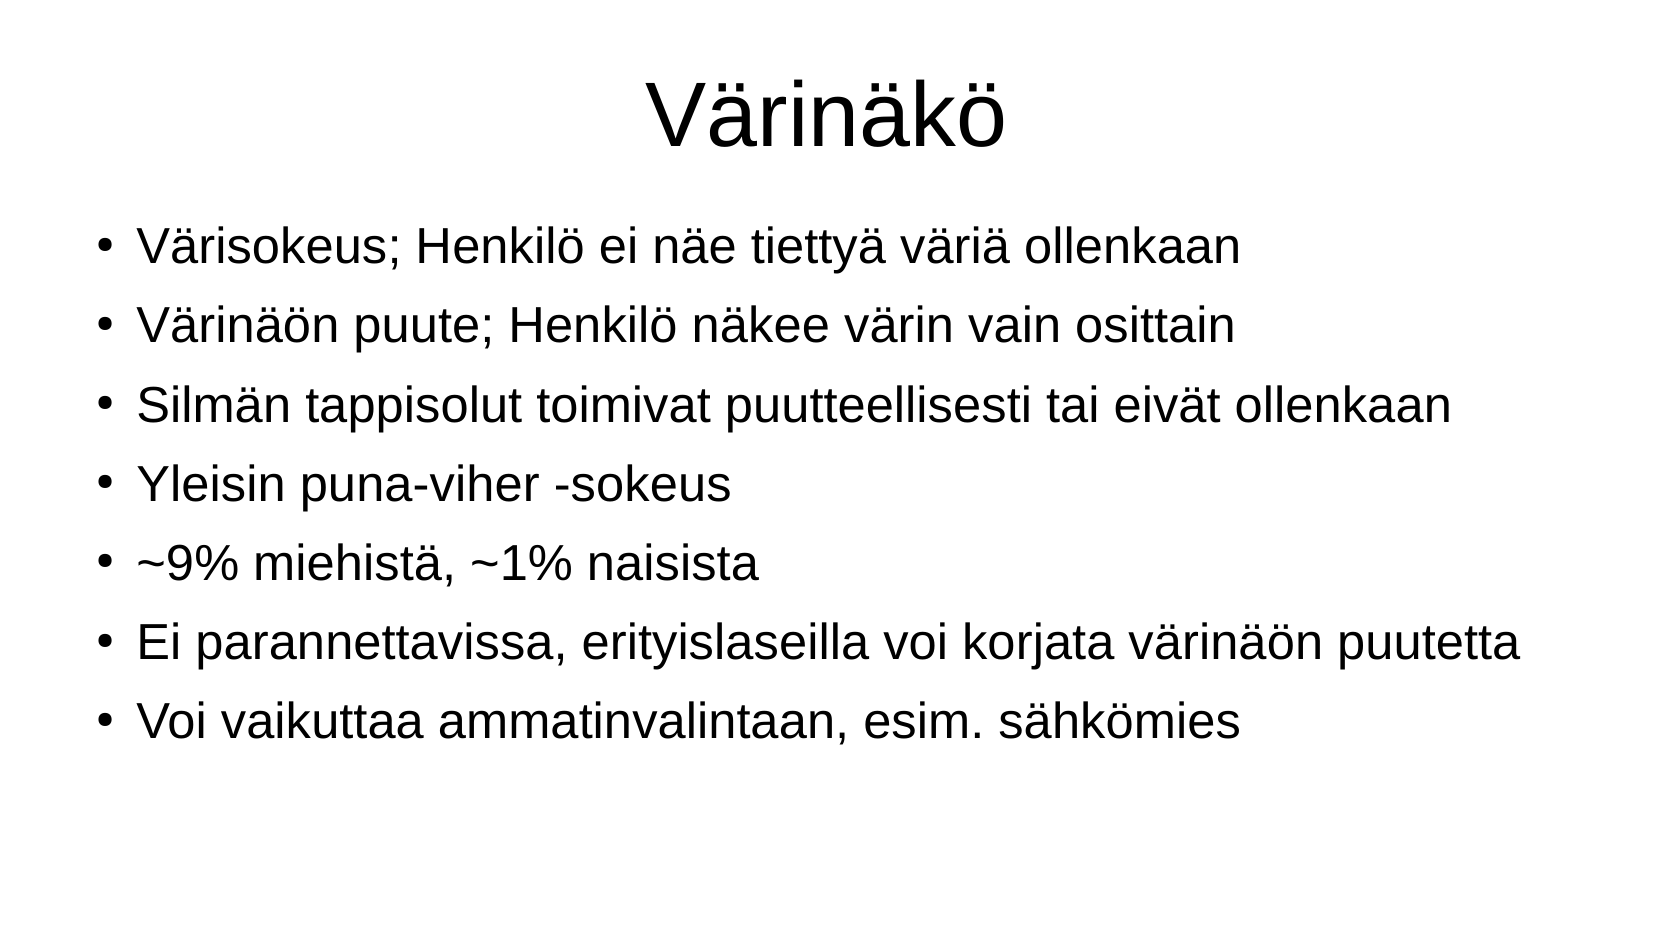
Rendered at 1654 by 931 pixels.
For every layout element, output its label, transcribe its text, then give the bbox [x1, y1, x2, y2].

title Värinäkö [82, 37, 1571, 193]
list Värisokeus; Henkilö ei näe tiettyä väriä ollenkaan Värinäön puute; Henkilö näkee värin vain osittain Silmän tappisolut toimivat puutteellisesti tai eivät ollenkaan Yleisin puna-viher -sokeus ~9% miehistä, ~1% naisista Ei parannettavissa, erityislaseilla voi korjata värinäön puutetta Voi vaikuttaa ammatinvalintaan, esim. sähkömies [82, 217, 1571, 758]
